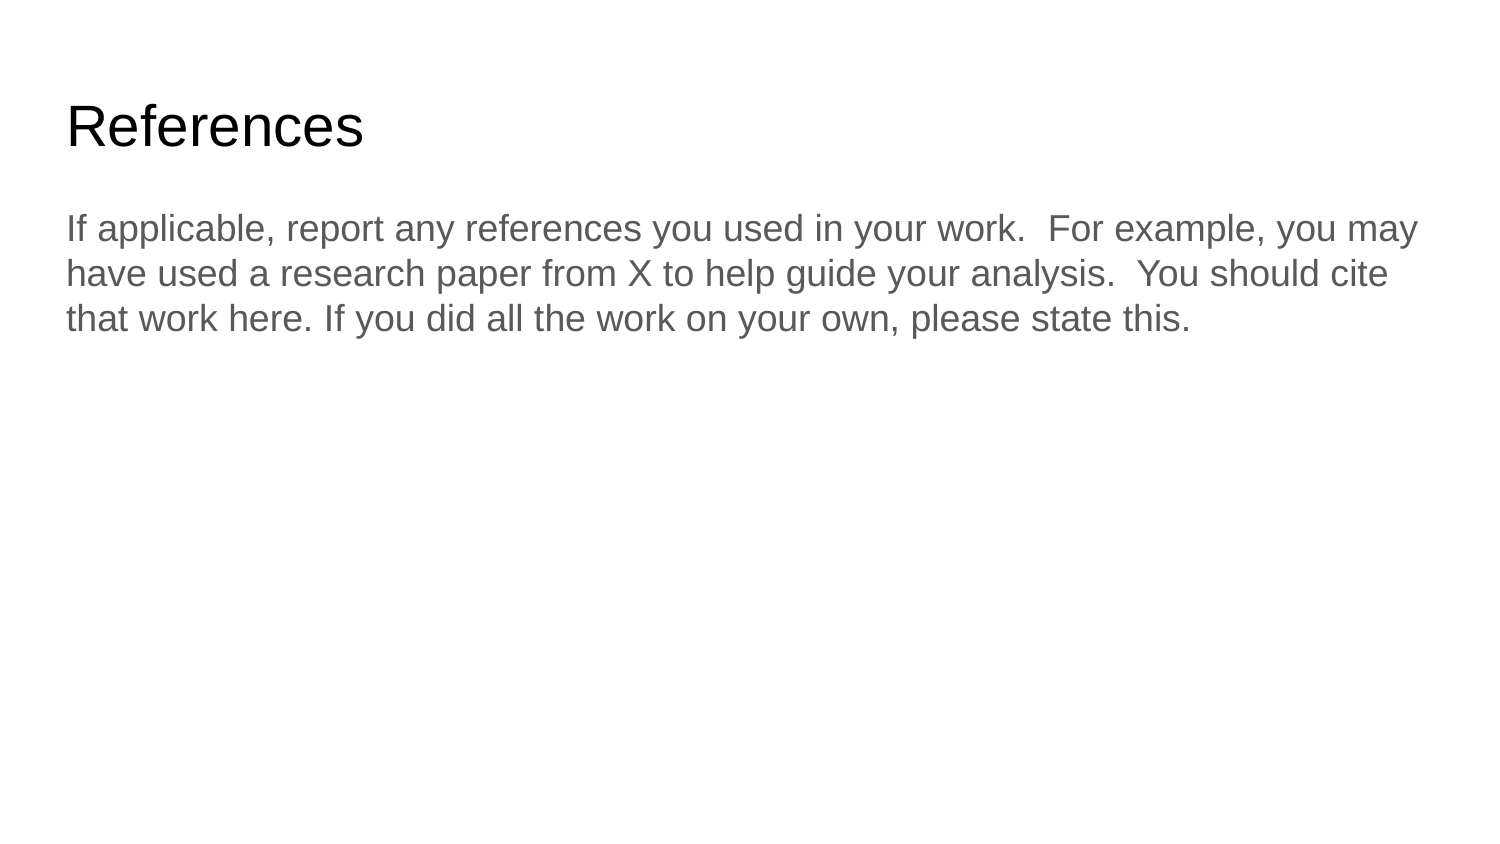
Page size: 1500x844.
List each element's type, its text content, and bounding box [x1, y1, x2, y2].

list If applicable, report any references you used in your work. For example, you may have used a research paper from X to help guide your analysis. You should cite that work here. If you did all the work on your own, please state this. [51, 189, 1449, 750]
title References [51, 72, 1449, 167]
